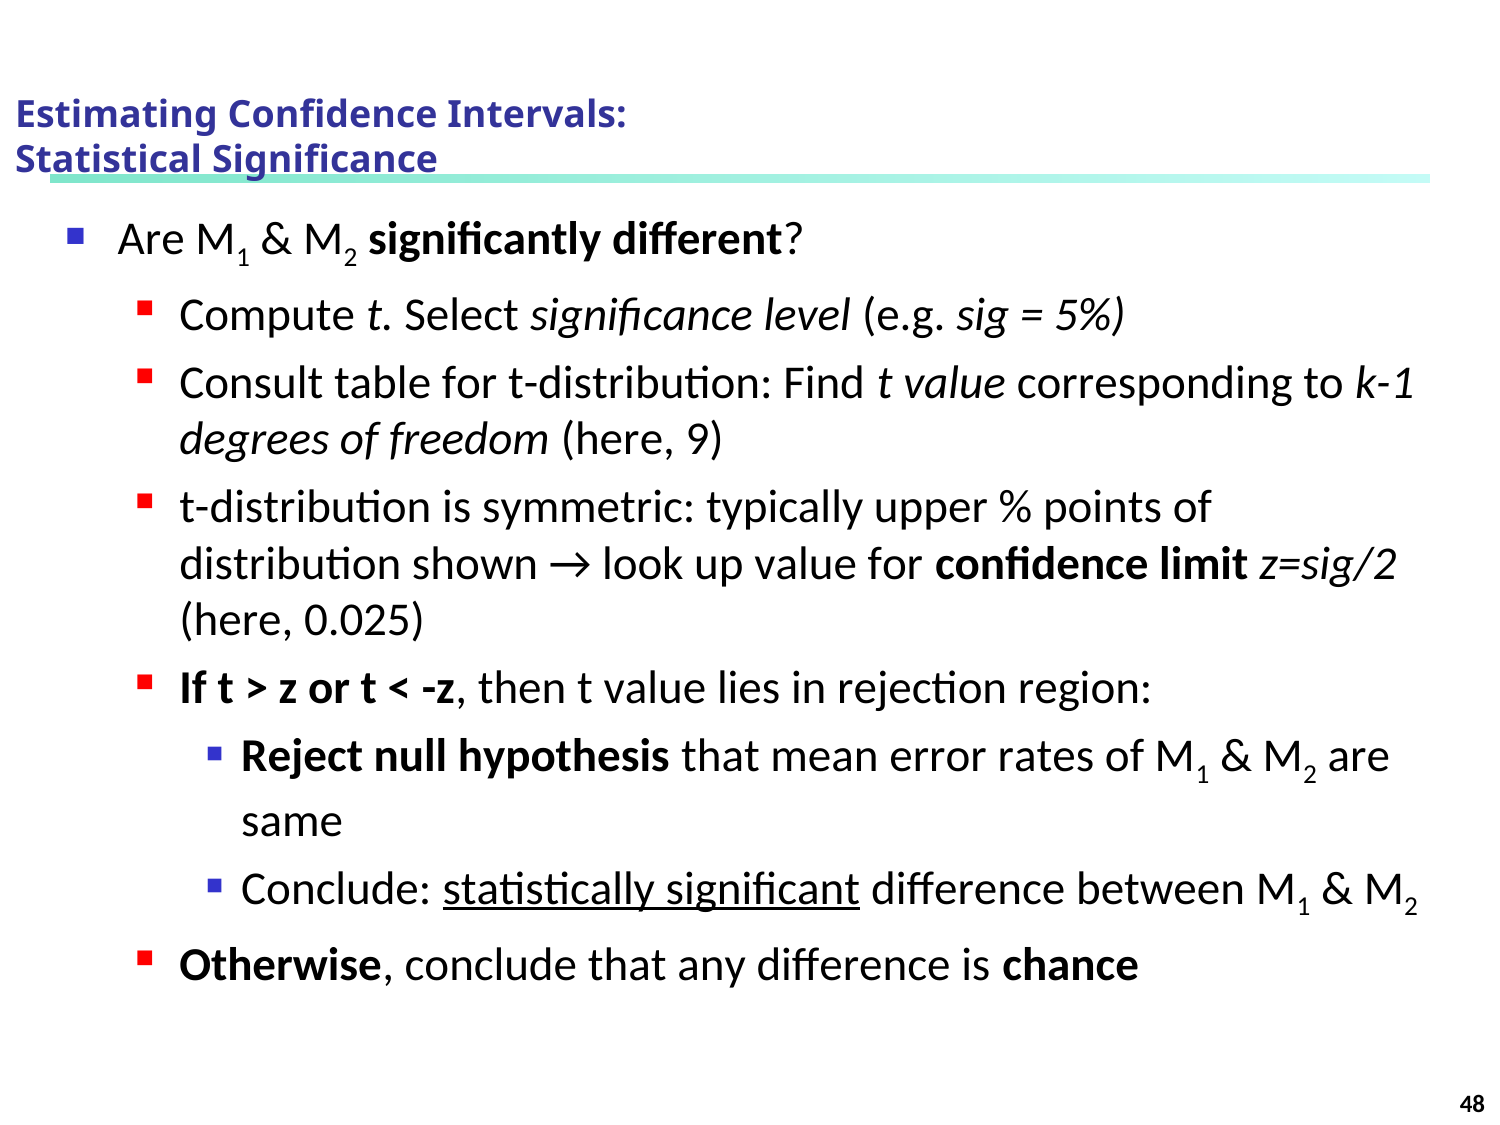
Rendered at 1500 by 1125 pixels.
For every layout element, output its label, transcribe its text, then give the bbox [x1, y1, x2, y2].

title Estimating Confidence Intervals: Statistical Significance [0, 0, 1500, 188]
text_box <number> [1187, 1062, 1500, 1125]
list Are M1 & M2 significantly different? Compute t. Select significance level (e.g. sig = 5%) Consult table for t-distribution: Find t value corresponding to k-1 degrees of freedom (here, 9) t-distribution is symmetric: typically upper % points of distribution shown → look up value for confidence limit z=sig/2 (here, 0.025) If t > z or t < -z, then t value lies in rejection region: Reject null hypothesis that mean error rates of M1 & M2 are same Conclude: statistically significant difference between M1 & M2 Otherwise, conclude that any difference is chance [49, 199, 1438, 1063]
